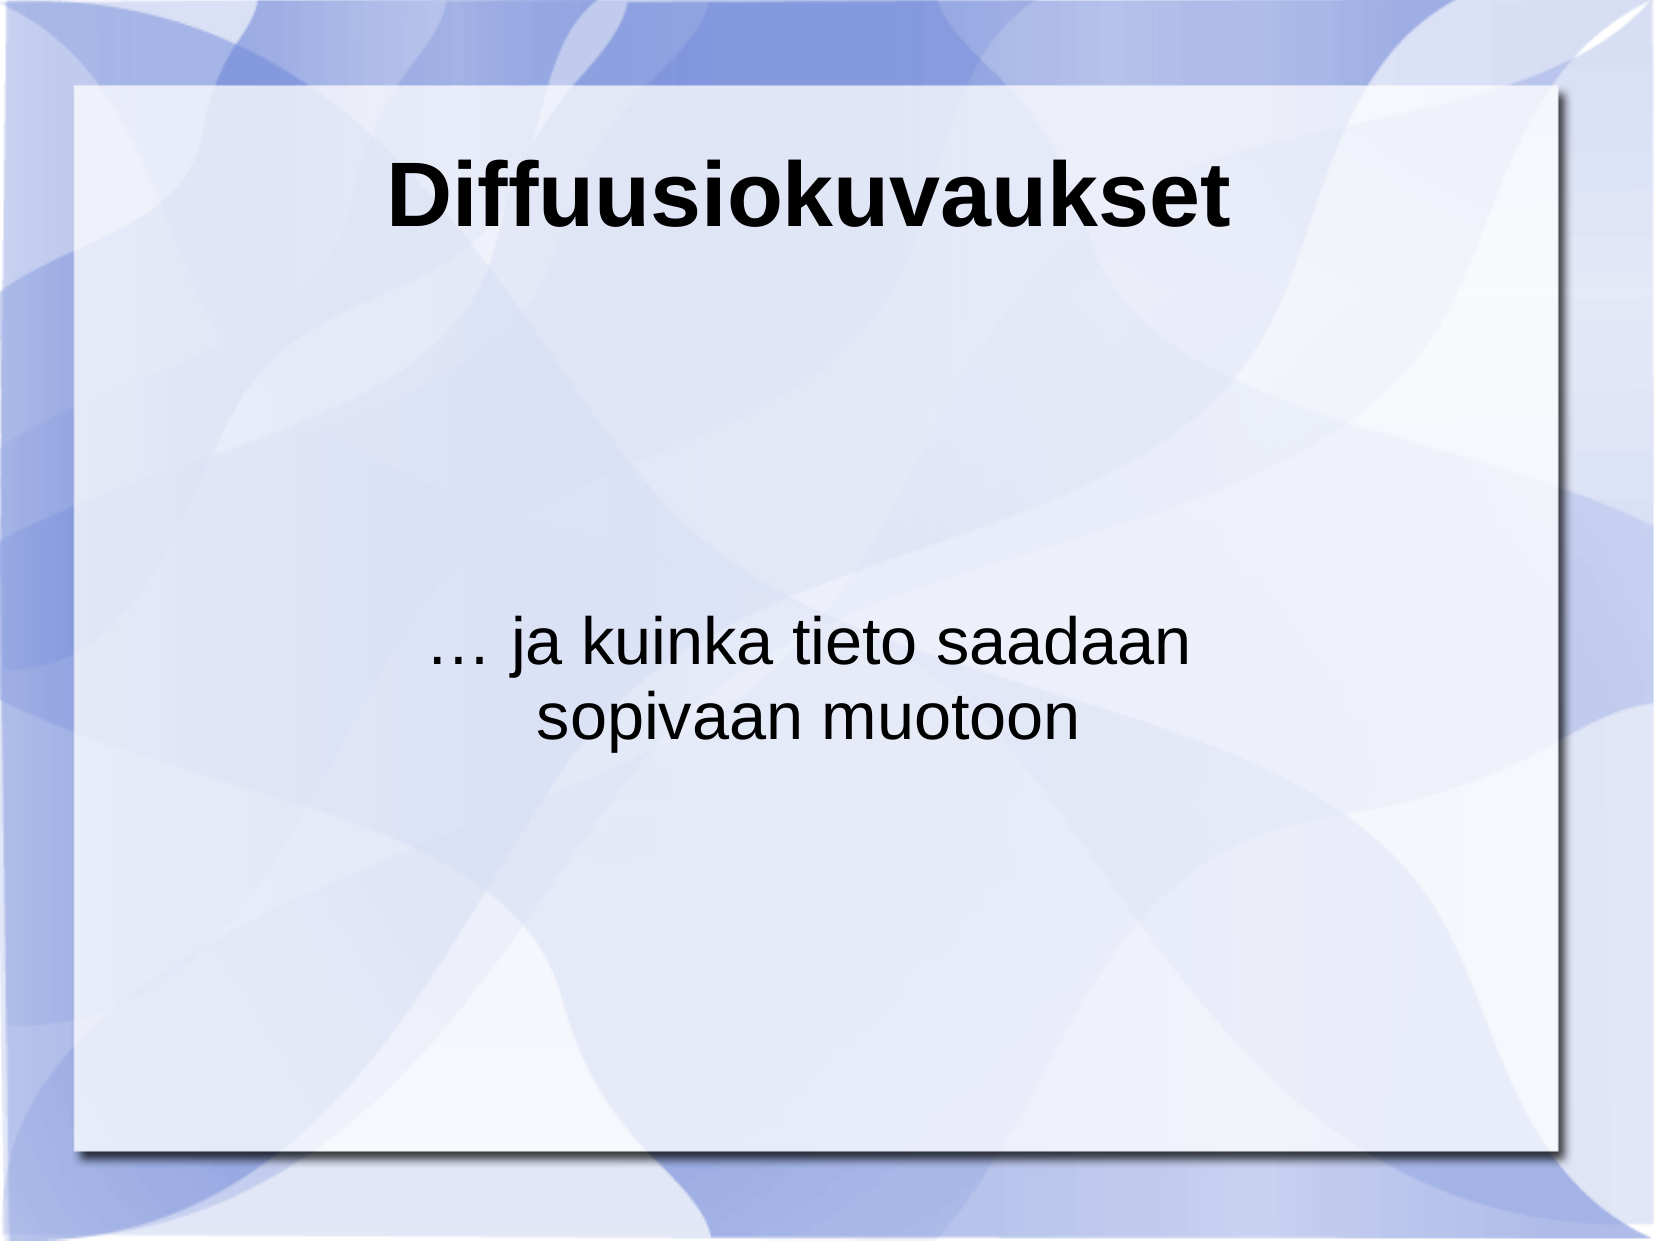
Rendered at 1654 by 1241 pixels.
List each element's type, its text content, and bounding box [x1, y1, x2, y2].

title Diffuusiokuvaukset [82, 90, 1536, 298]
subtitle … ja kuinka tieto saadaan sopivaan muotoon [129, 324, 1489, 1034]
picture [0, 0, 1654, 1241]
